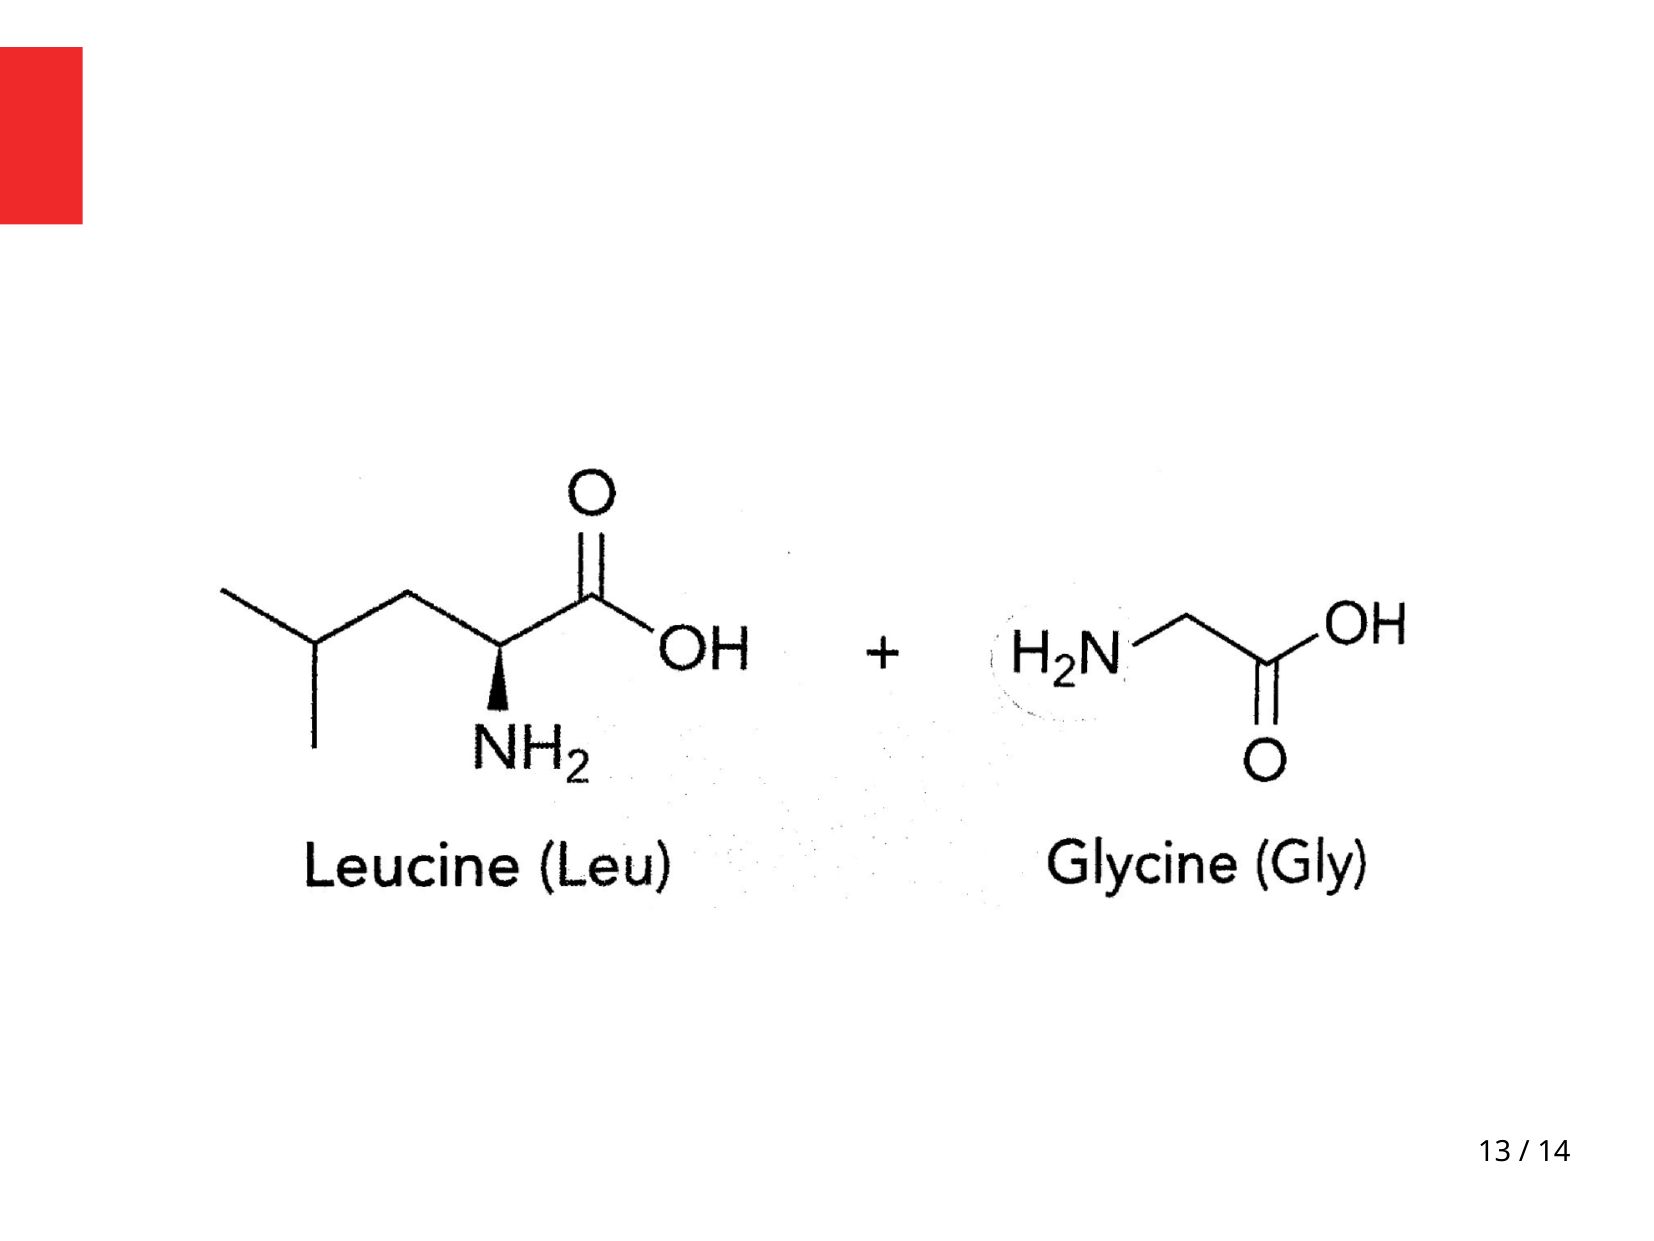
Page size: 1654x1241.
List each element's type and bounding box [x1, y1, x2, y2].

picture [189, 451, 1432, 911]
